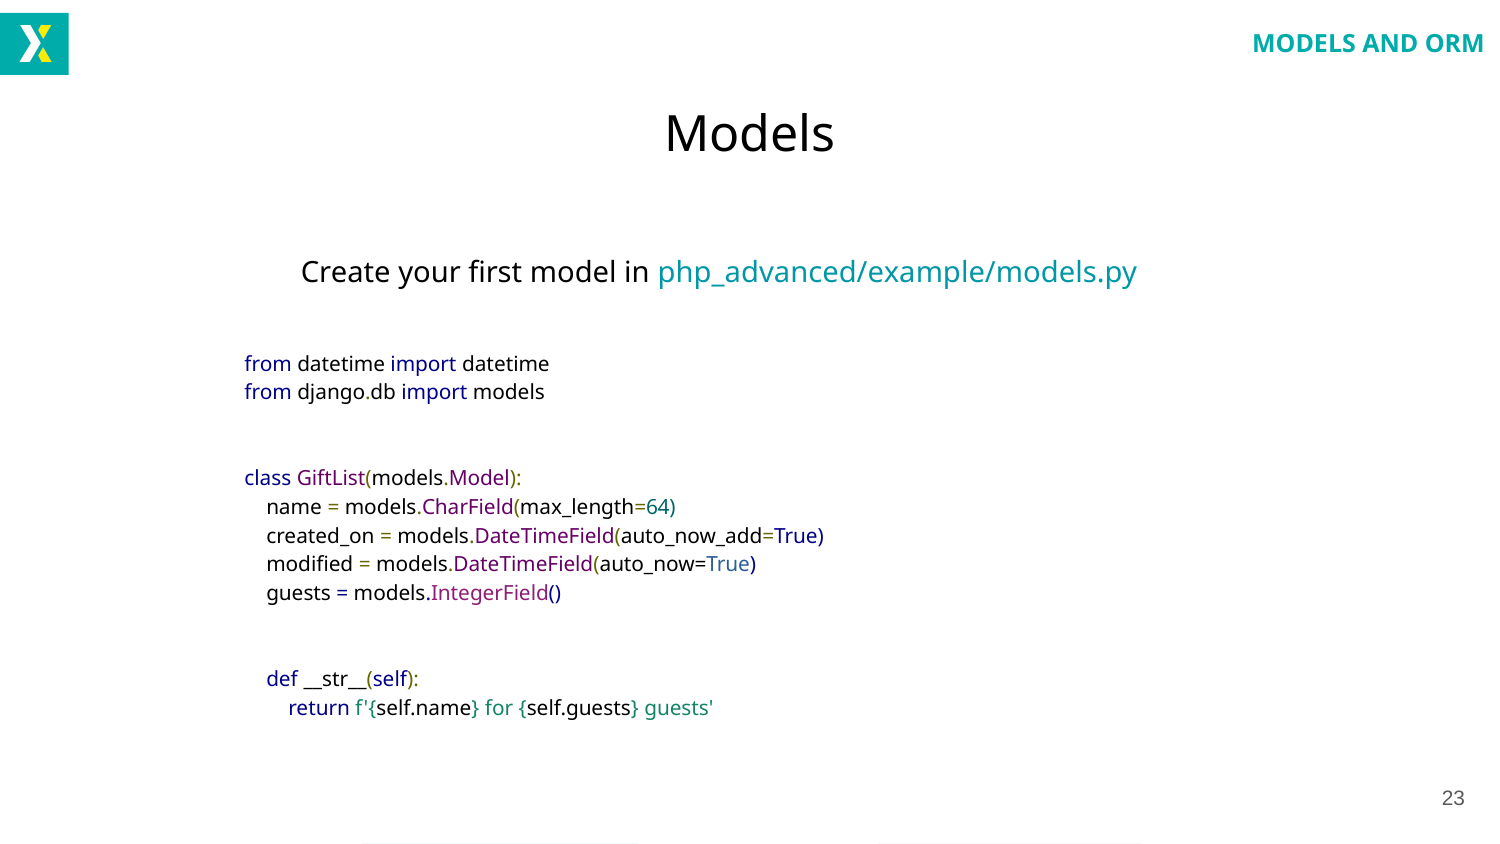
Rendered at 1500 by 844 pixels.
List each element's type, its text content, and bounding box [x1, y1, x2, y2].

text_box from datetime import datetime from django.db import models class GiftList(models.Model): name = models.CharField(max_length=64) created_on = models.DateTimeField(auto_now_add=True) modified = models.DateTimeField(auto_now=True) guests = models.IntegerField() def __str__(self): return f'{self.name} for {self.guests} guests' [229, 331, 1265, 754]
picture [17, 25, 54, 62]
text_box Create your first model in php_advanced/example/models.py [71, 220, 1367, 664]
slide_number <number> [1389, 764, 1480, 830]
text_box Models [115, 86, 1385, 181]
